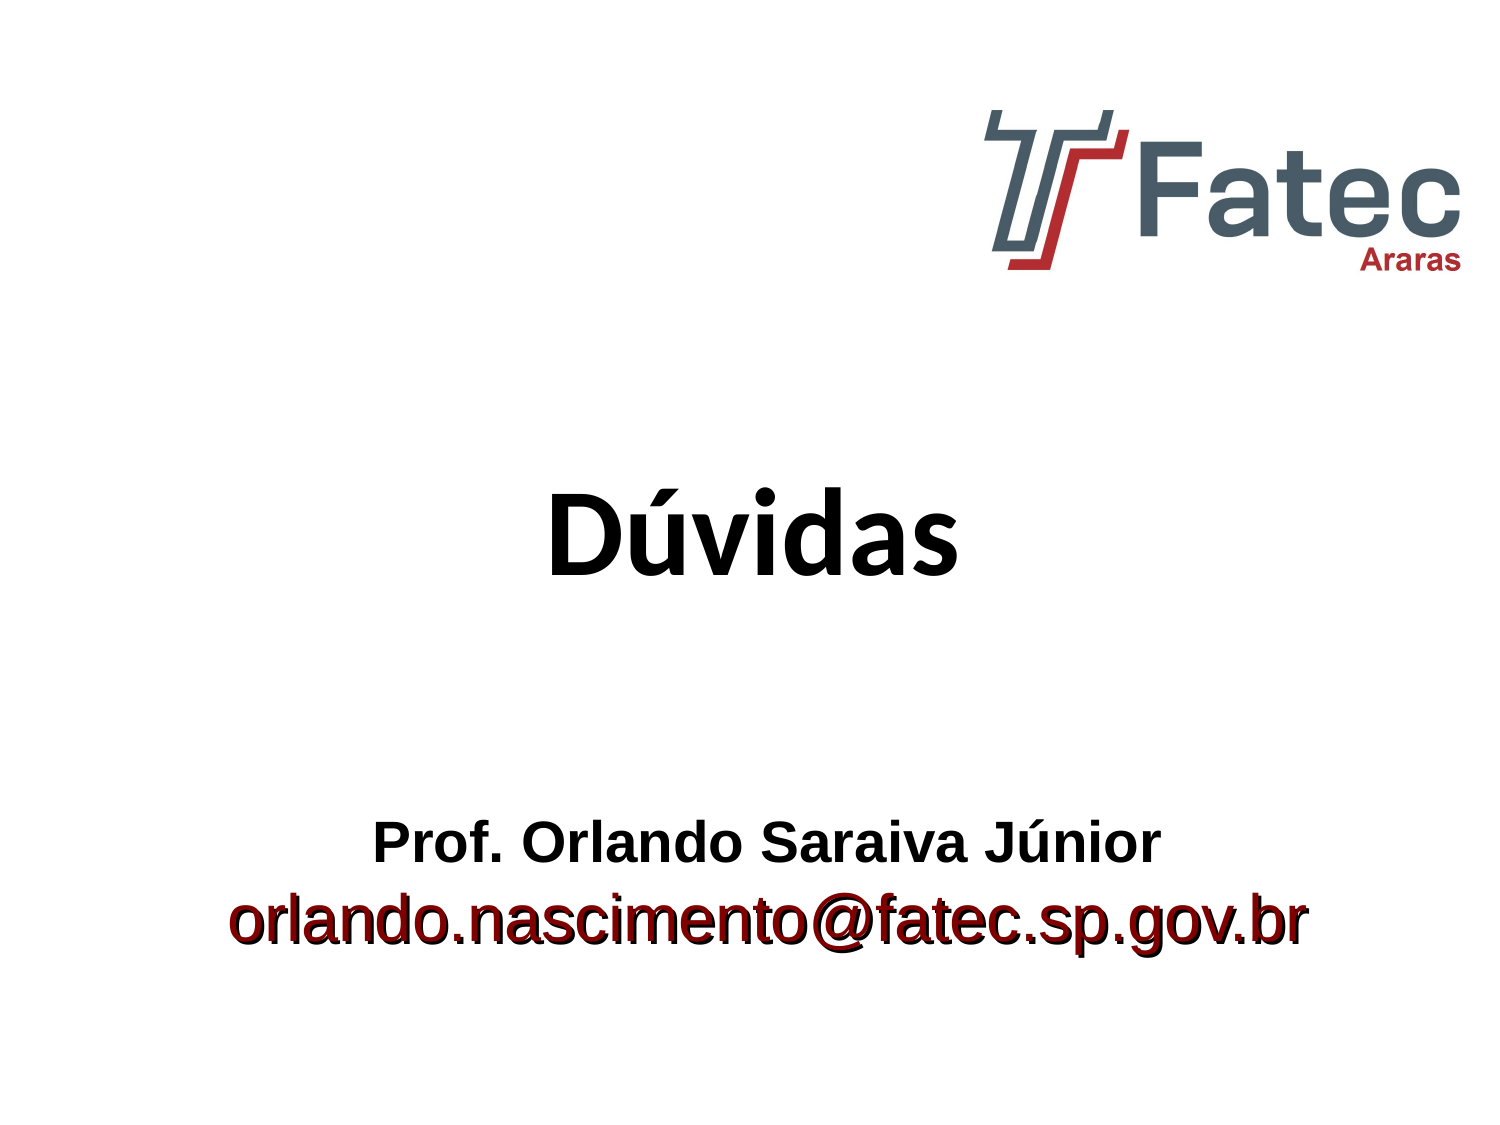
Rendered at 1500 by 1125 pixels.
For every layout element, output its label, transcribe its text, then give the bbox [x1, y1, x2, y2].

text_box Prof. Orlando Saraiva Júnior orlando.nascimento@fatec.sp.gov.br [206, 797, 1329, 1085]
picture [973, 40, 1477, 355]
text_box Dúvidas [88, 442, 1418, 608]
